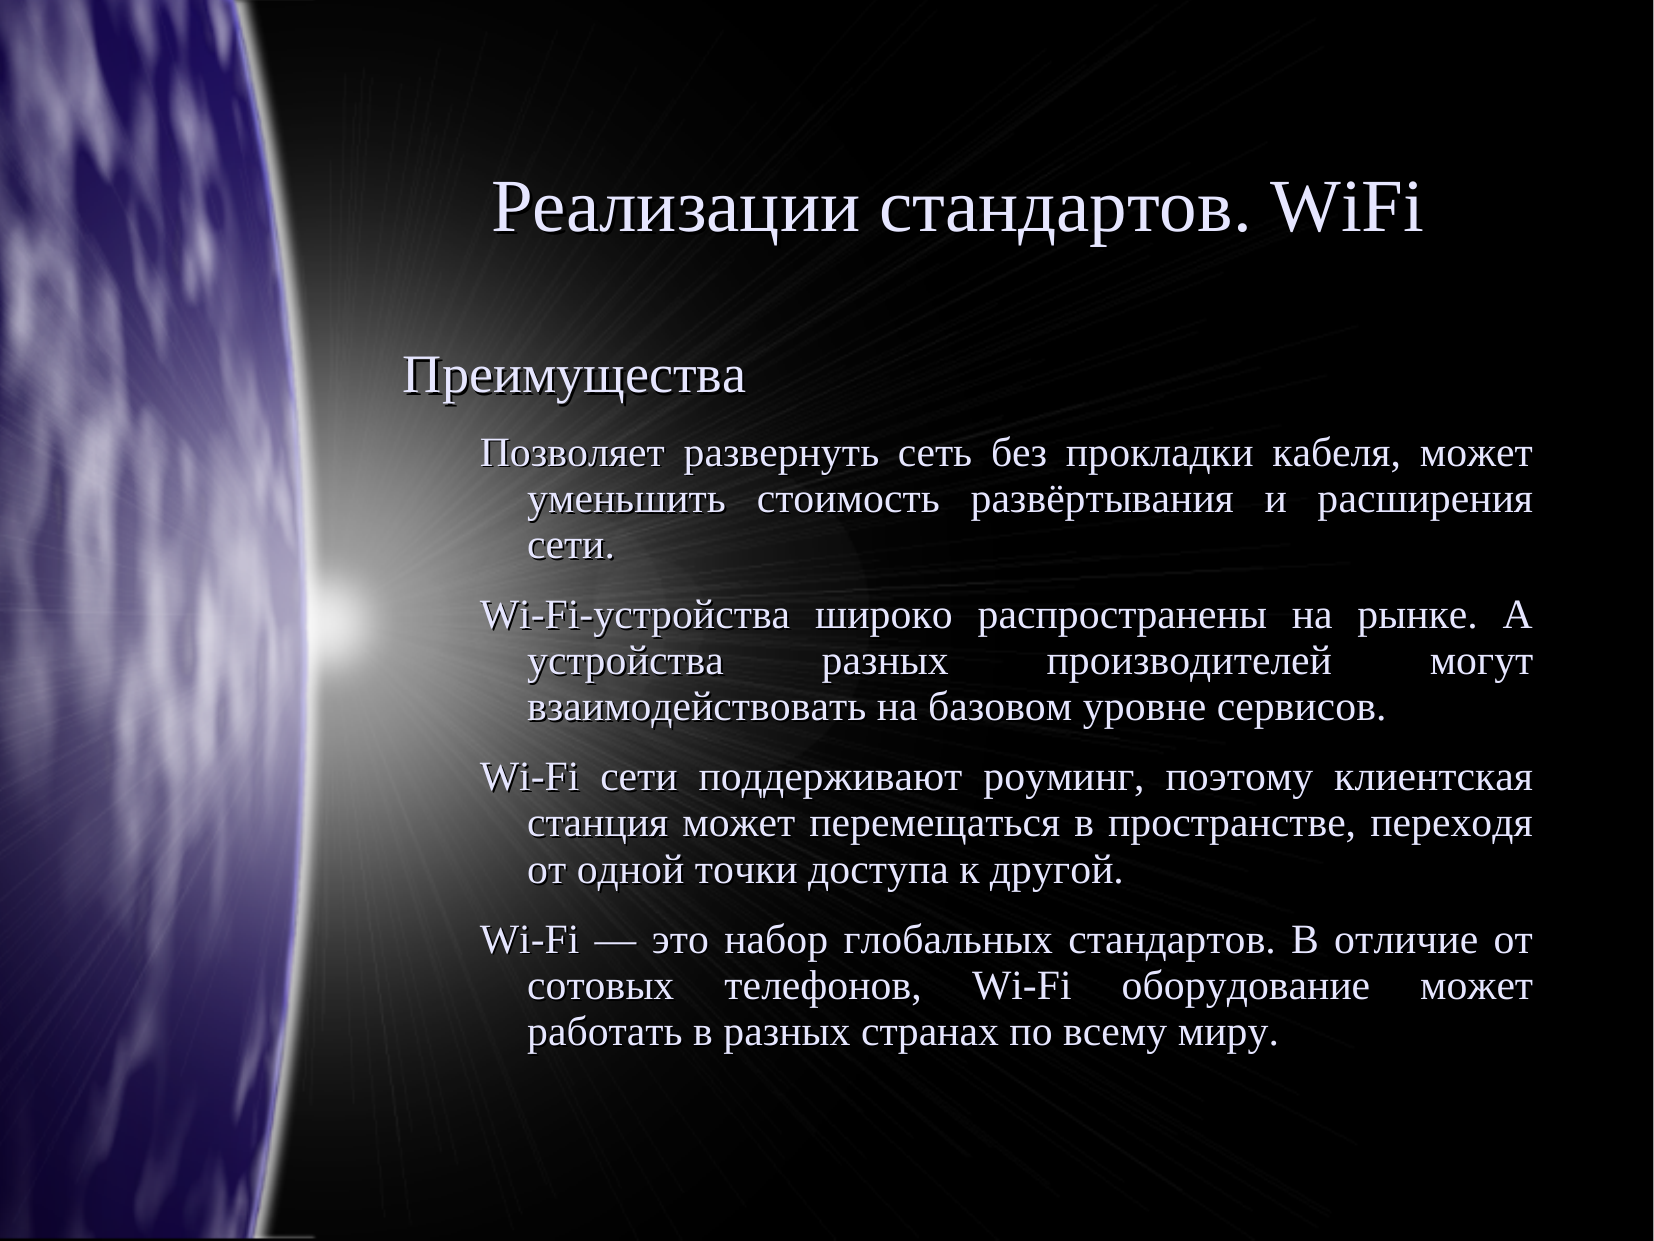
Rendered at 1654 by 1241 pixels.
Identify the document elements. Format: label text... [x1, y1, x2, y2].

title Реализации стандартов. WiFi [383, 102, 1534, 311]
picture [0, 0, 1654, 1241]
list Преимущества Позволяет развернуть сеть без прокладки кабеля, может уменьшить стоимость развёртывания и расширения сети. Wi-Fi-устройства широко распространены на рынке. А устройства разных производителей могут взаимодействовать на базовом уровне сервисов. Wi-Fi сети поддерживают роуминг, поэтому клиентская станция может перемещаться в пространстве, переходя от одной точки доступа к другой. Wi-Fi — это набор глобальных стандартов. В отличие от сотовых телефонов, Wi-Fi оборудование может работать в разных странах по всему миру. [385, 344, 1534, 1127]
